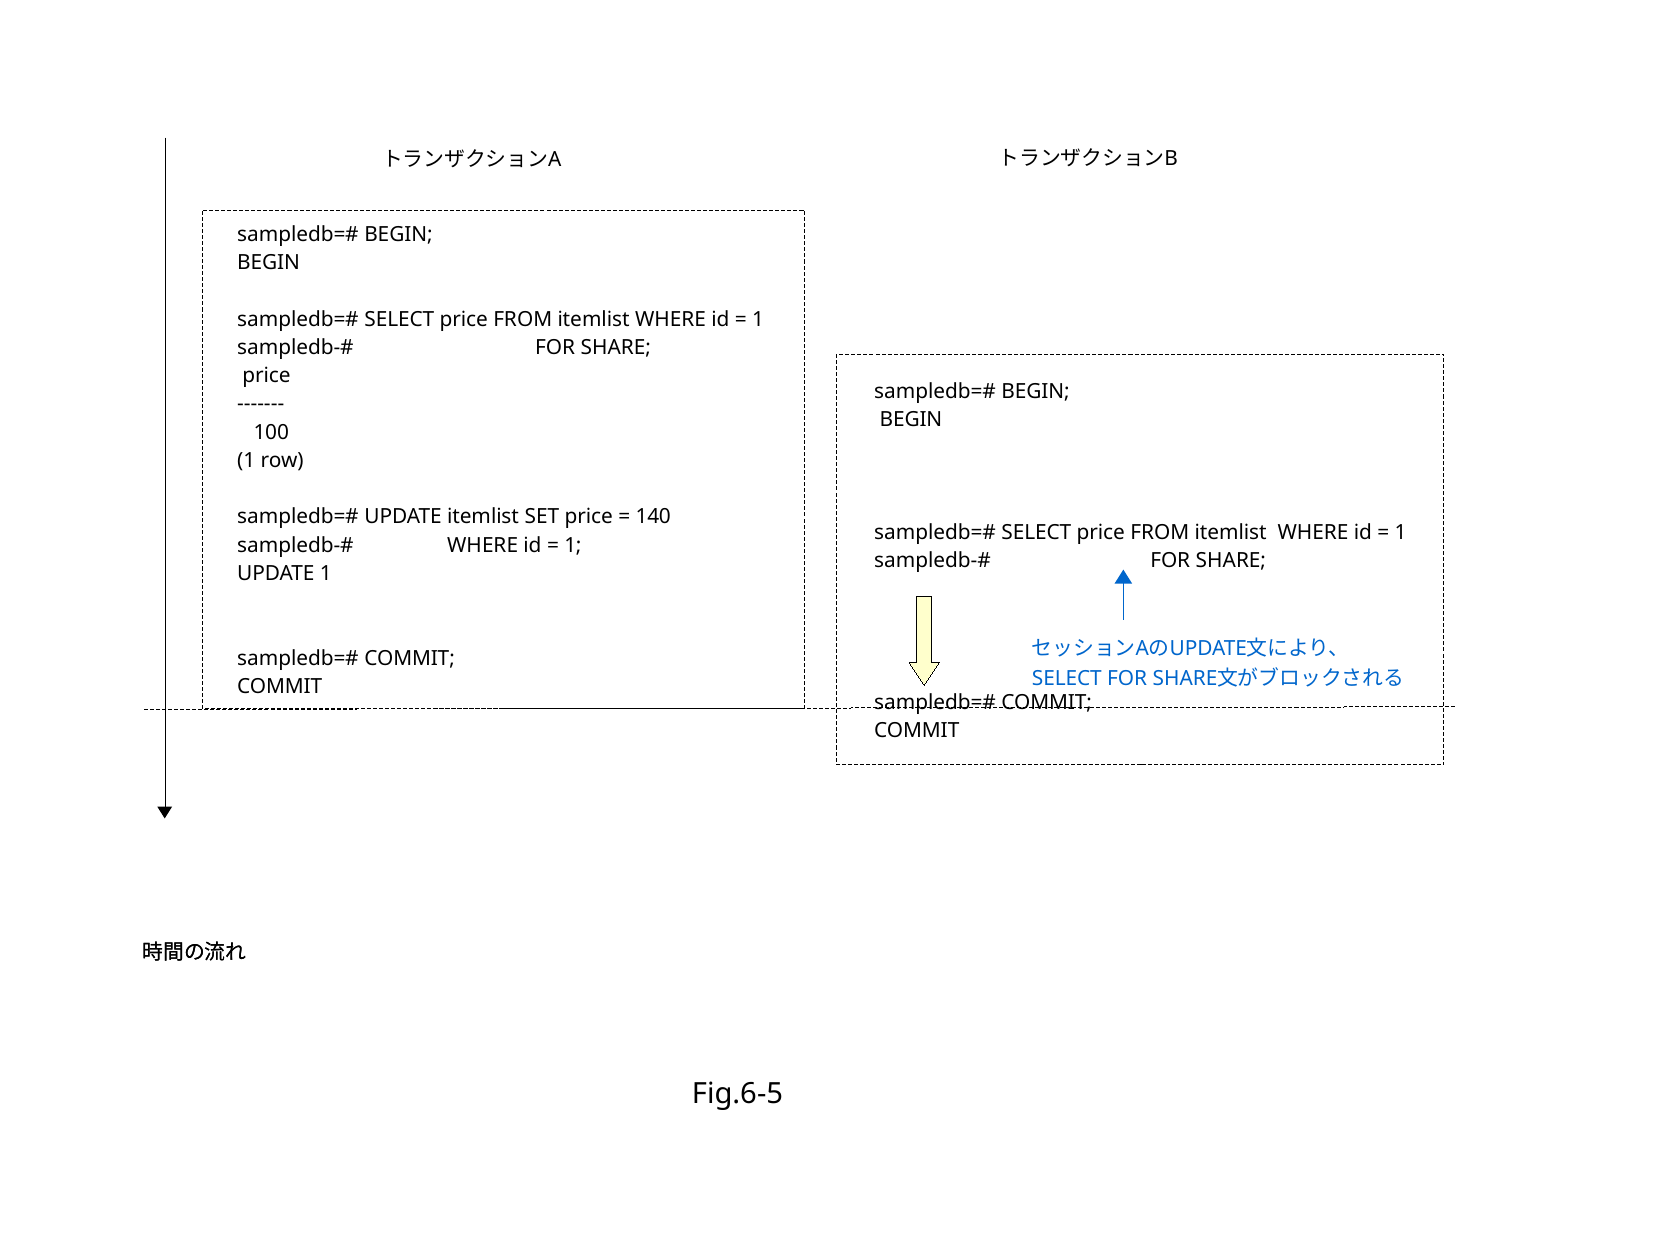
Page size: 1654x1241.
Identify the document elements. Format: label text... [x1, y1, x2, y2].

text_box sampledb=# BEGIN; BEGIN sampledb=# SELECT price FROM itemlist WHERE id = 1 sampledb-# FOR SHARE; price ------- 100 (1 row) sampledb=# UPDATE itemlist SET price = 140 sampledb-# WHERE id = 1; UPDATE 1 sampledb=# COMMIT; COMMIT [202, 210, 805, 709]
text_box [909, 596, 940, 686]
text_box sampledb=# BEGIN; BEGIN sampledb=# SELECT price FROM itemlist WHERE id = 1 sampledb-# FOR SHARE; sampledb=# COMMIT; COMMIT [836, 354, 1444, 765]
text_box 時間の流れ [127, 928, 282, 971]
text_box Fig.6-5 [677, 1065, 811, 1120]
text_box セッションAのUPDATE文により、 SELECT FOR SHARE文がブロックされる [1017, 623, 1443, 695]
text_box トランザクションB [983, 134, 1195, 177]
text_box トランザクションA [367, 135, 578, 179]
